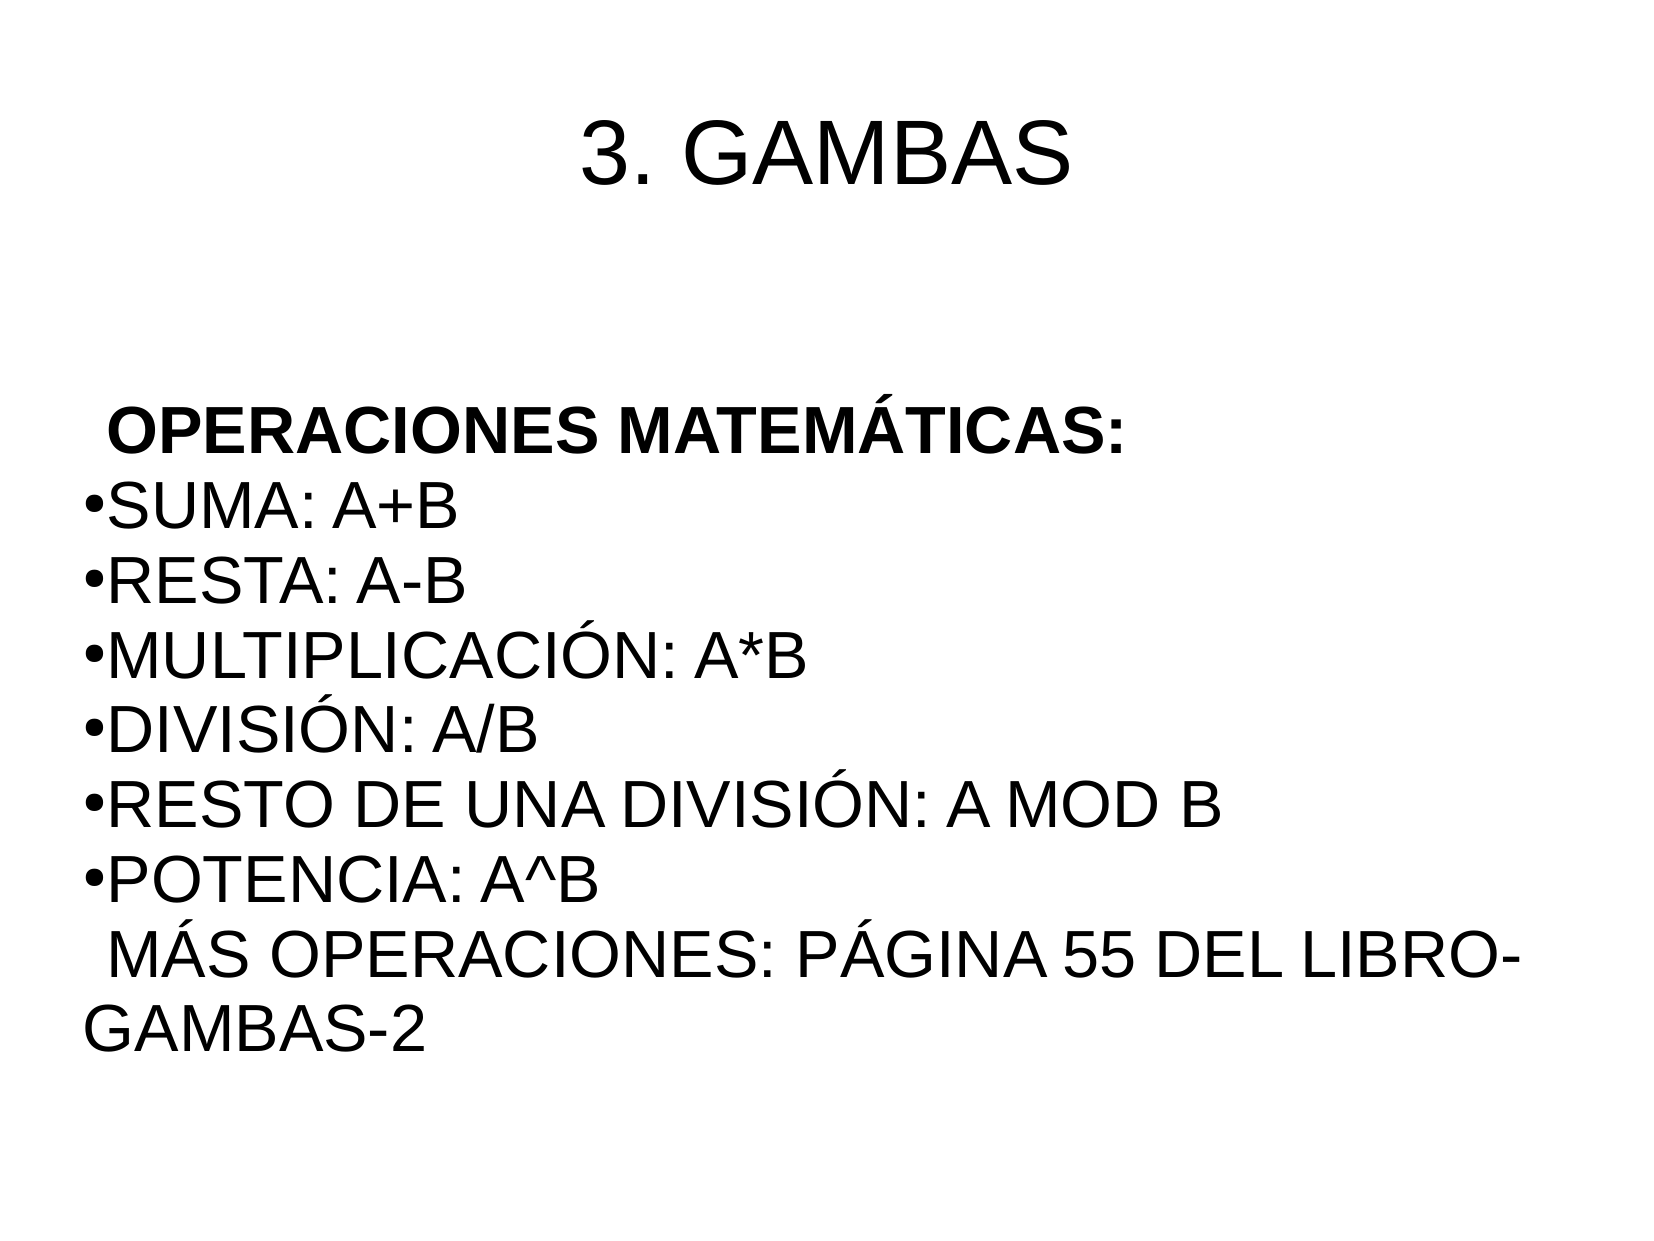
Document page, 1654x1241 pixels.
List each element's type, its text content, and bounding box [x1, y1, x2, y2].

title 3. GAMBAS [82, 49, 1571, 257]
subtitle OPERACIONES MATEMÁTICAS: SUMA: A+B RESTA: A-B MULTIPLICACIÓN: A*B DIVISIÓN: A/B RESTO DE UNA DIVISIÓN: A MOD B POTENCIA: A^B MÁS OPERACIONES: PÁGINA 55 DEL LIBRO-GAMBAS-2 [82, 290, 1571, 1109]
